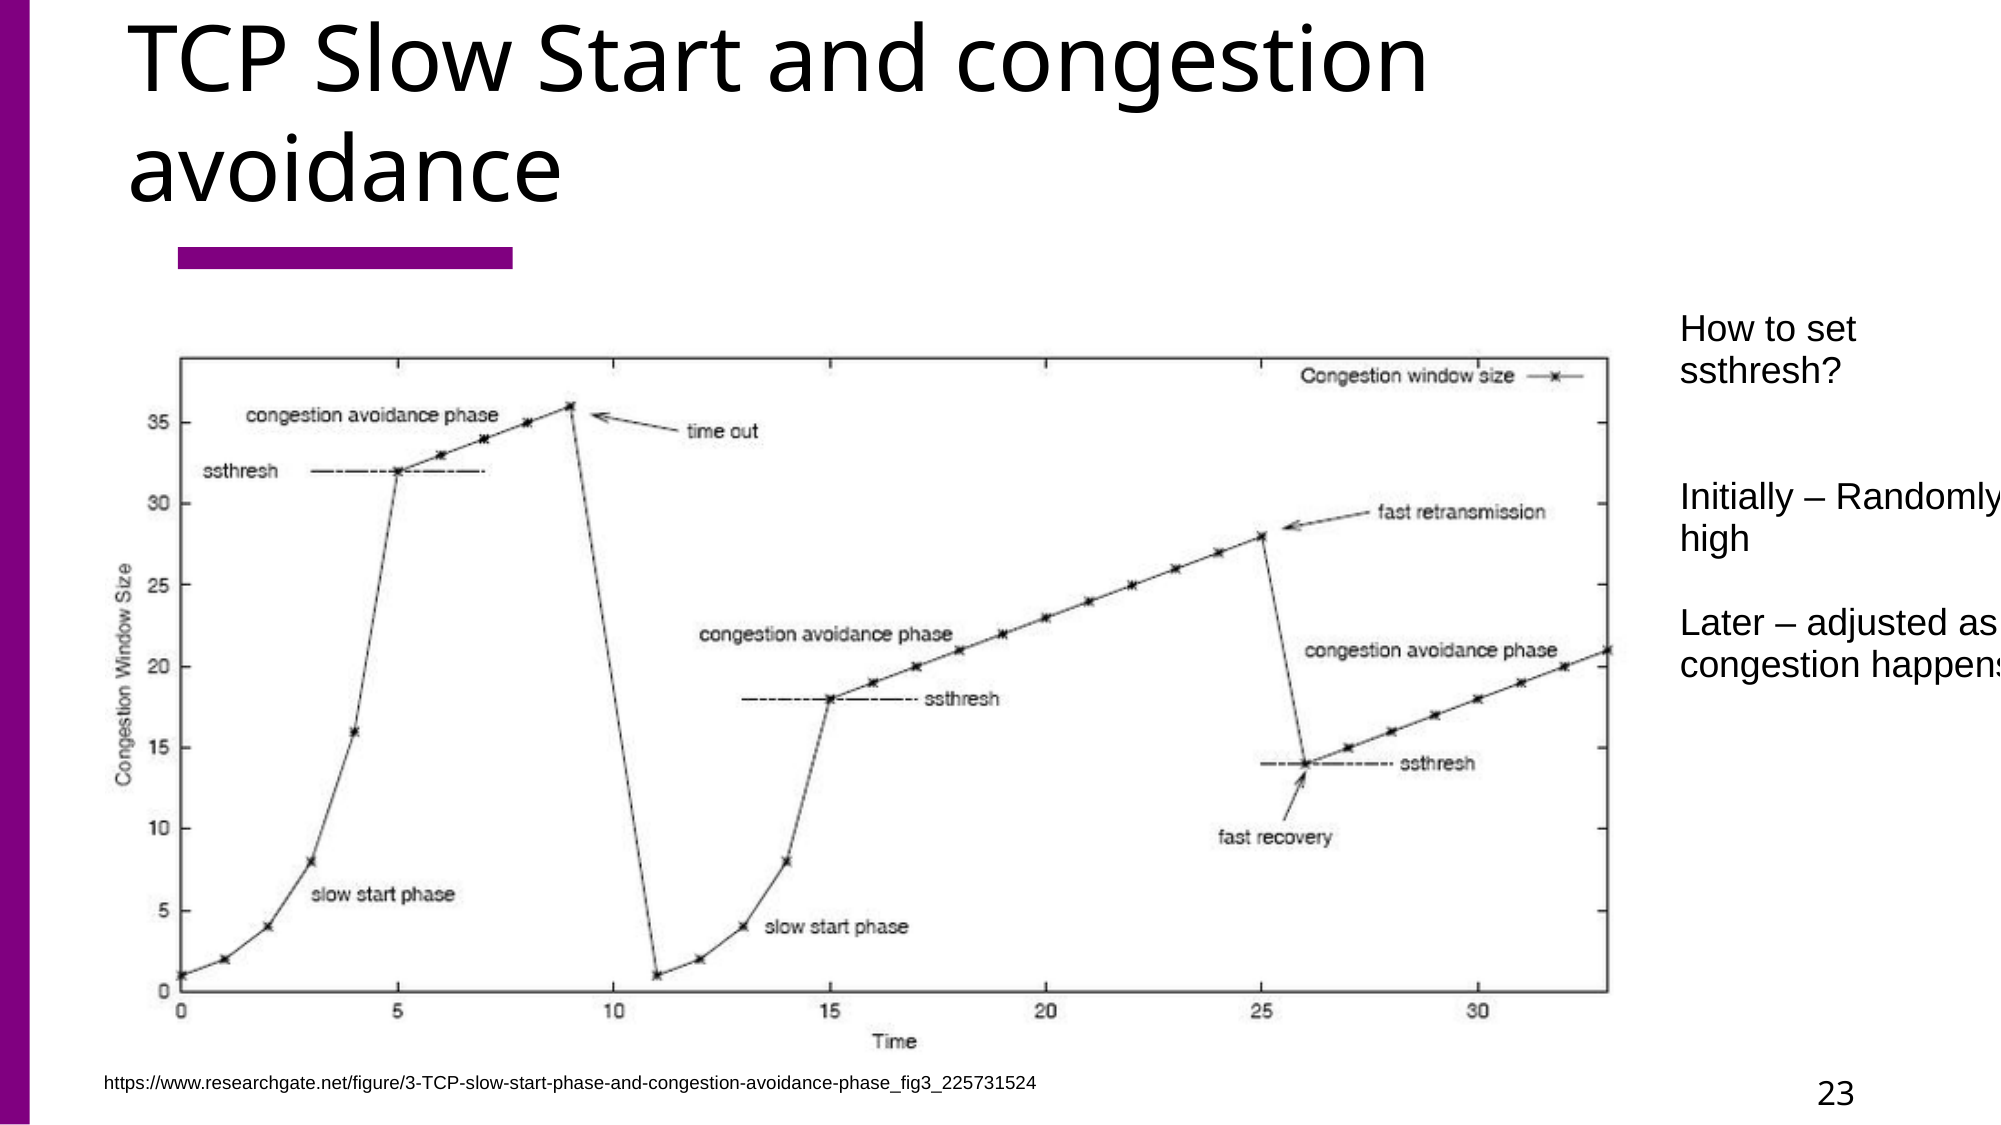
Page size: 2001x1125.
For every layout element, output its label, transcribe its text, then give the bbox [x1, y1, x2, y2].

title TCP Slow Start and congestion avoidance [76, 24, 1777, 196]
text_box https://www.researchgate.net/figure/3-TCP-slow-start-phase-and-congestion-avoidance-phase_fig3_225731524 [89, 1065, 1966, 1122]
picture [105, 320, 1652, 1065]
text_box How to set ssthresh? Initially – Randomly high Later – adjusted as congestion happens [1665, 299, 2000, 693]
